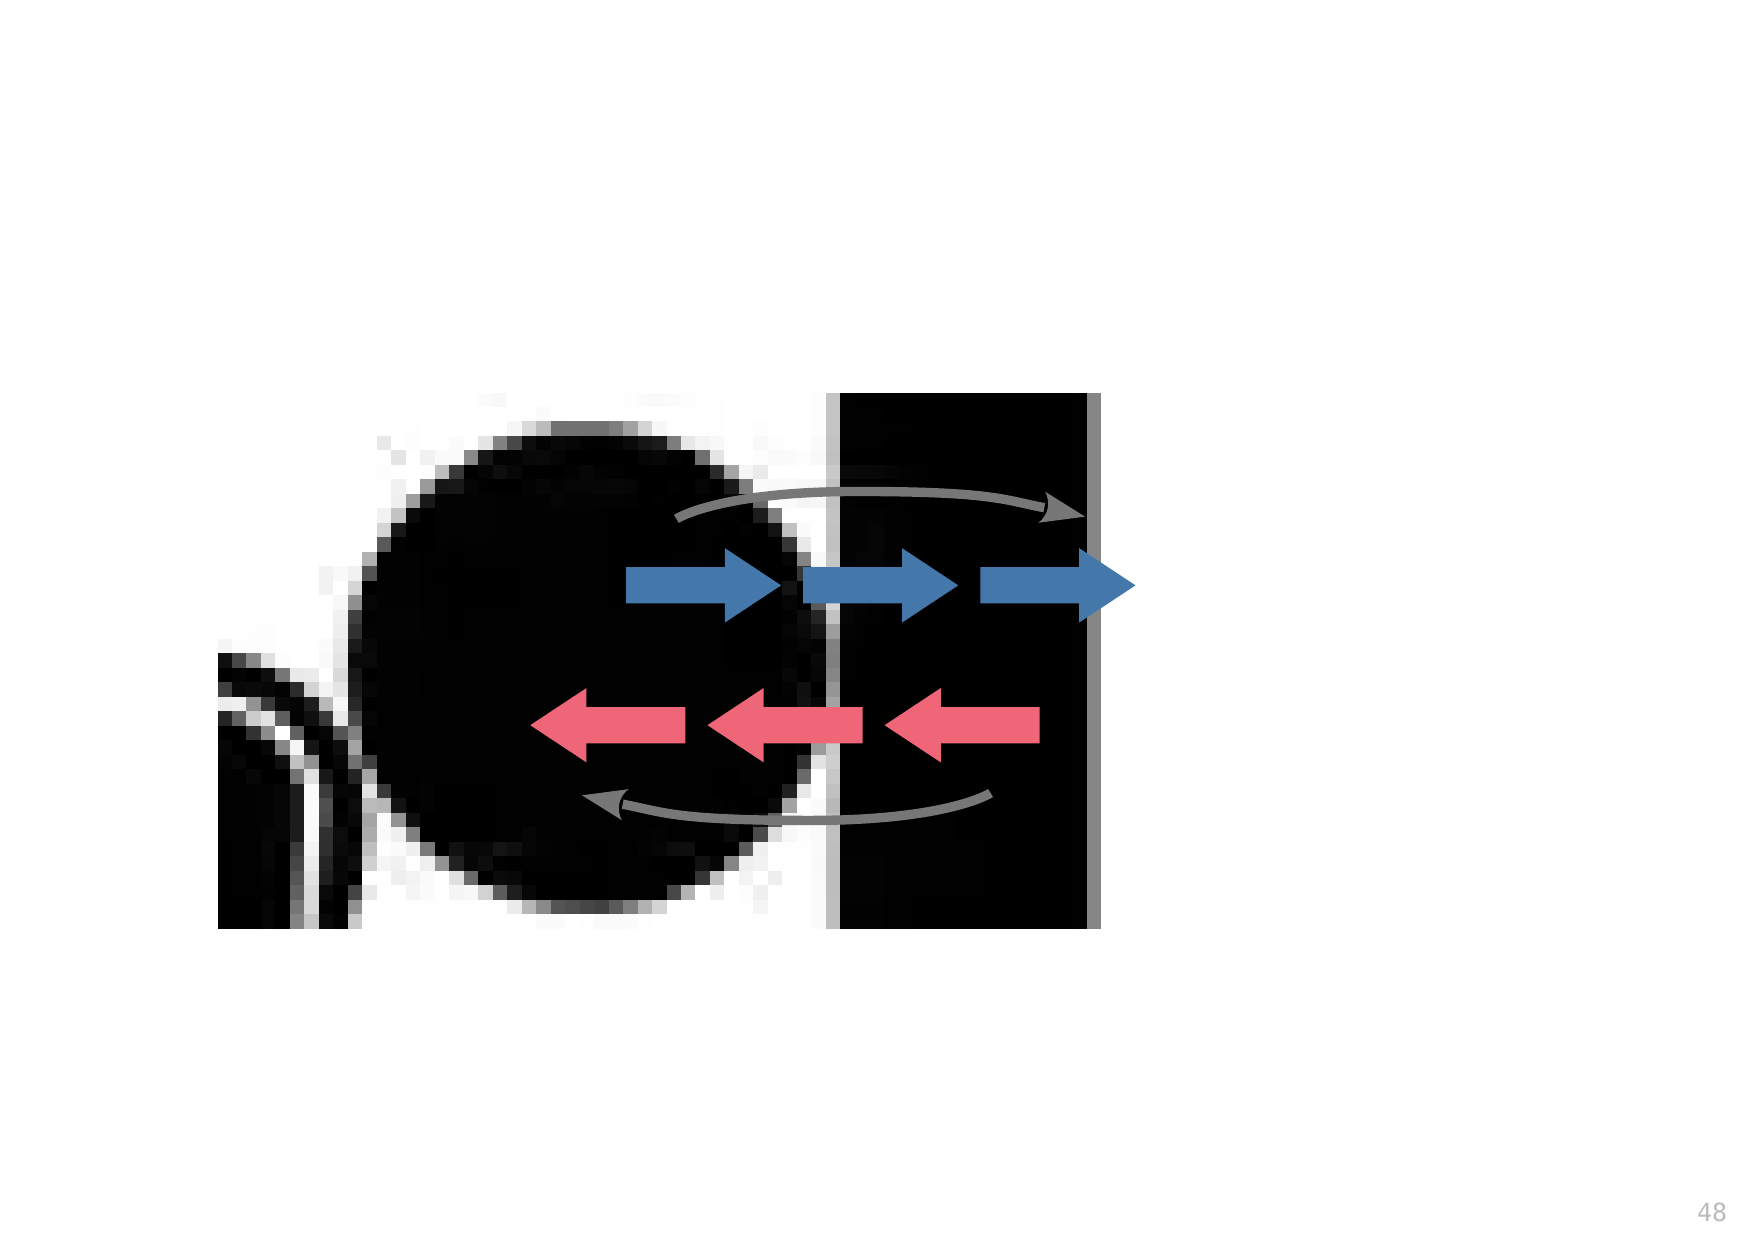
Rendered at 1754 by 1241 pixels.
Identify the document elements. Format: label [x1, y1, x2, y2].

picture [218, 393, 1116, 929]
text_box [530, 687, 686, 763]
text_box [803, 548, 959, 623]
text_box [707, 687, 863, 763]
text_box [626, 548, 782, 623]
text_box [884, 687, 1040, 763]
text_box [980, 548, 1136, 623]
